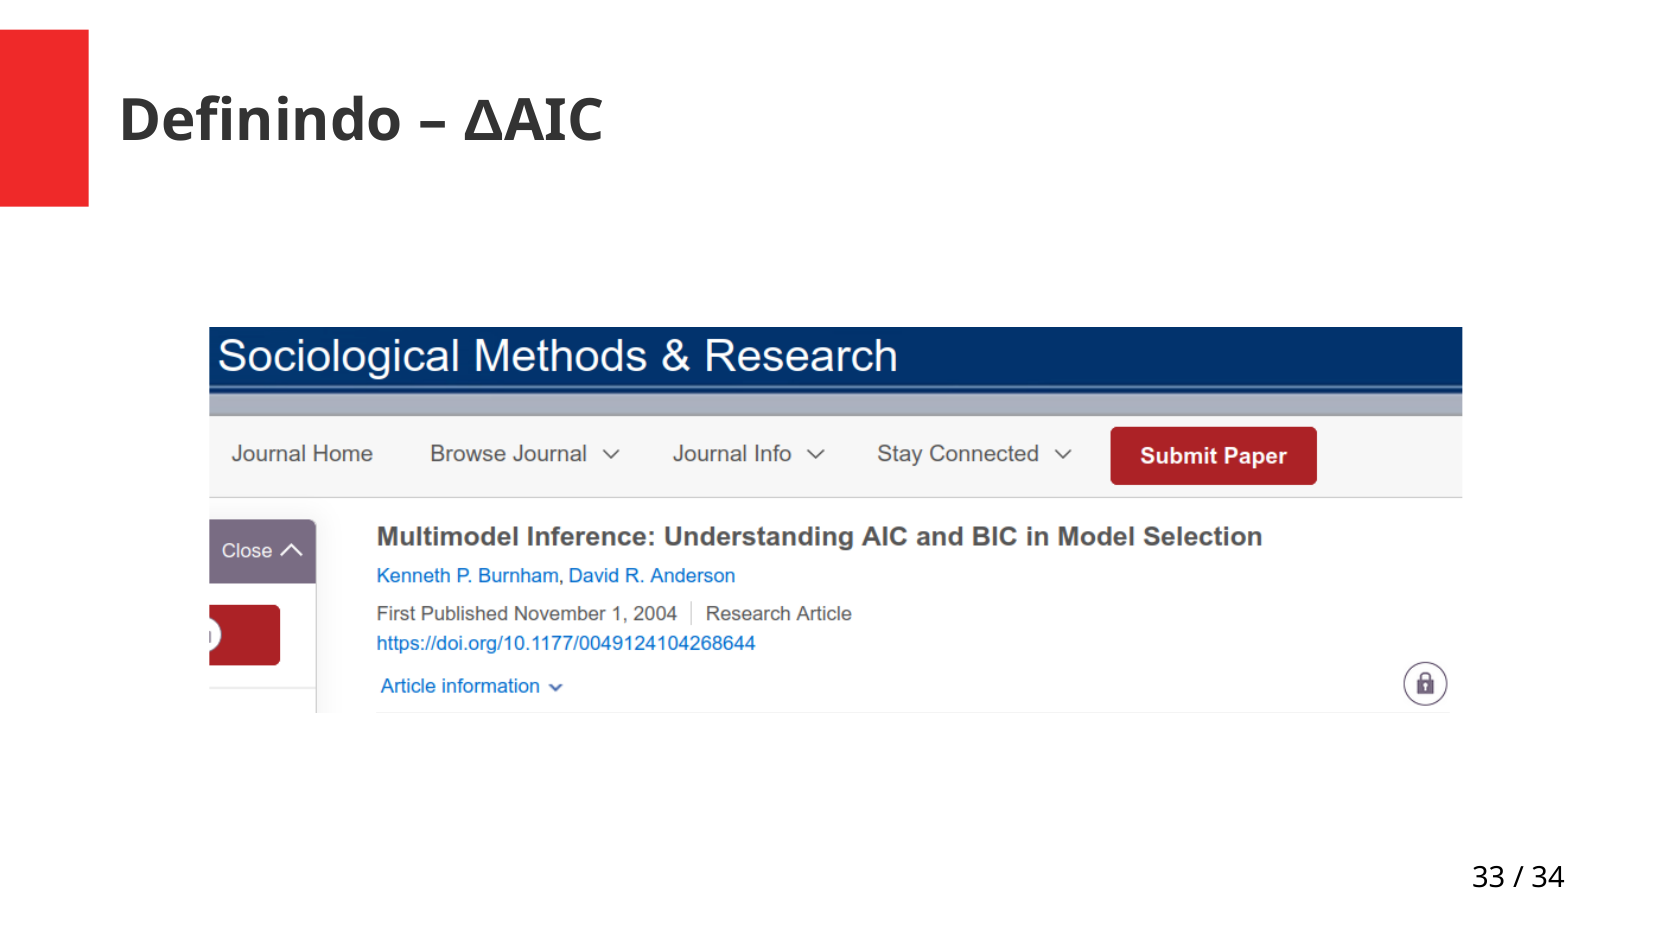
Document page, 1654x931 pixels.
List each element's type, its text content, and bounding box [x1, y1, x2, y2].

title Definindo – ΔAIC [118, 29, 1595, 207]
picture [209, 327, 1463, 713]
